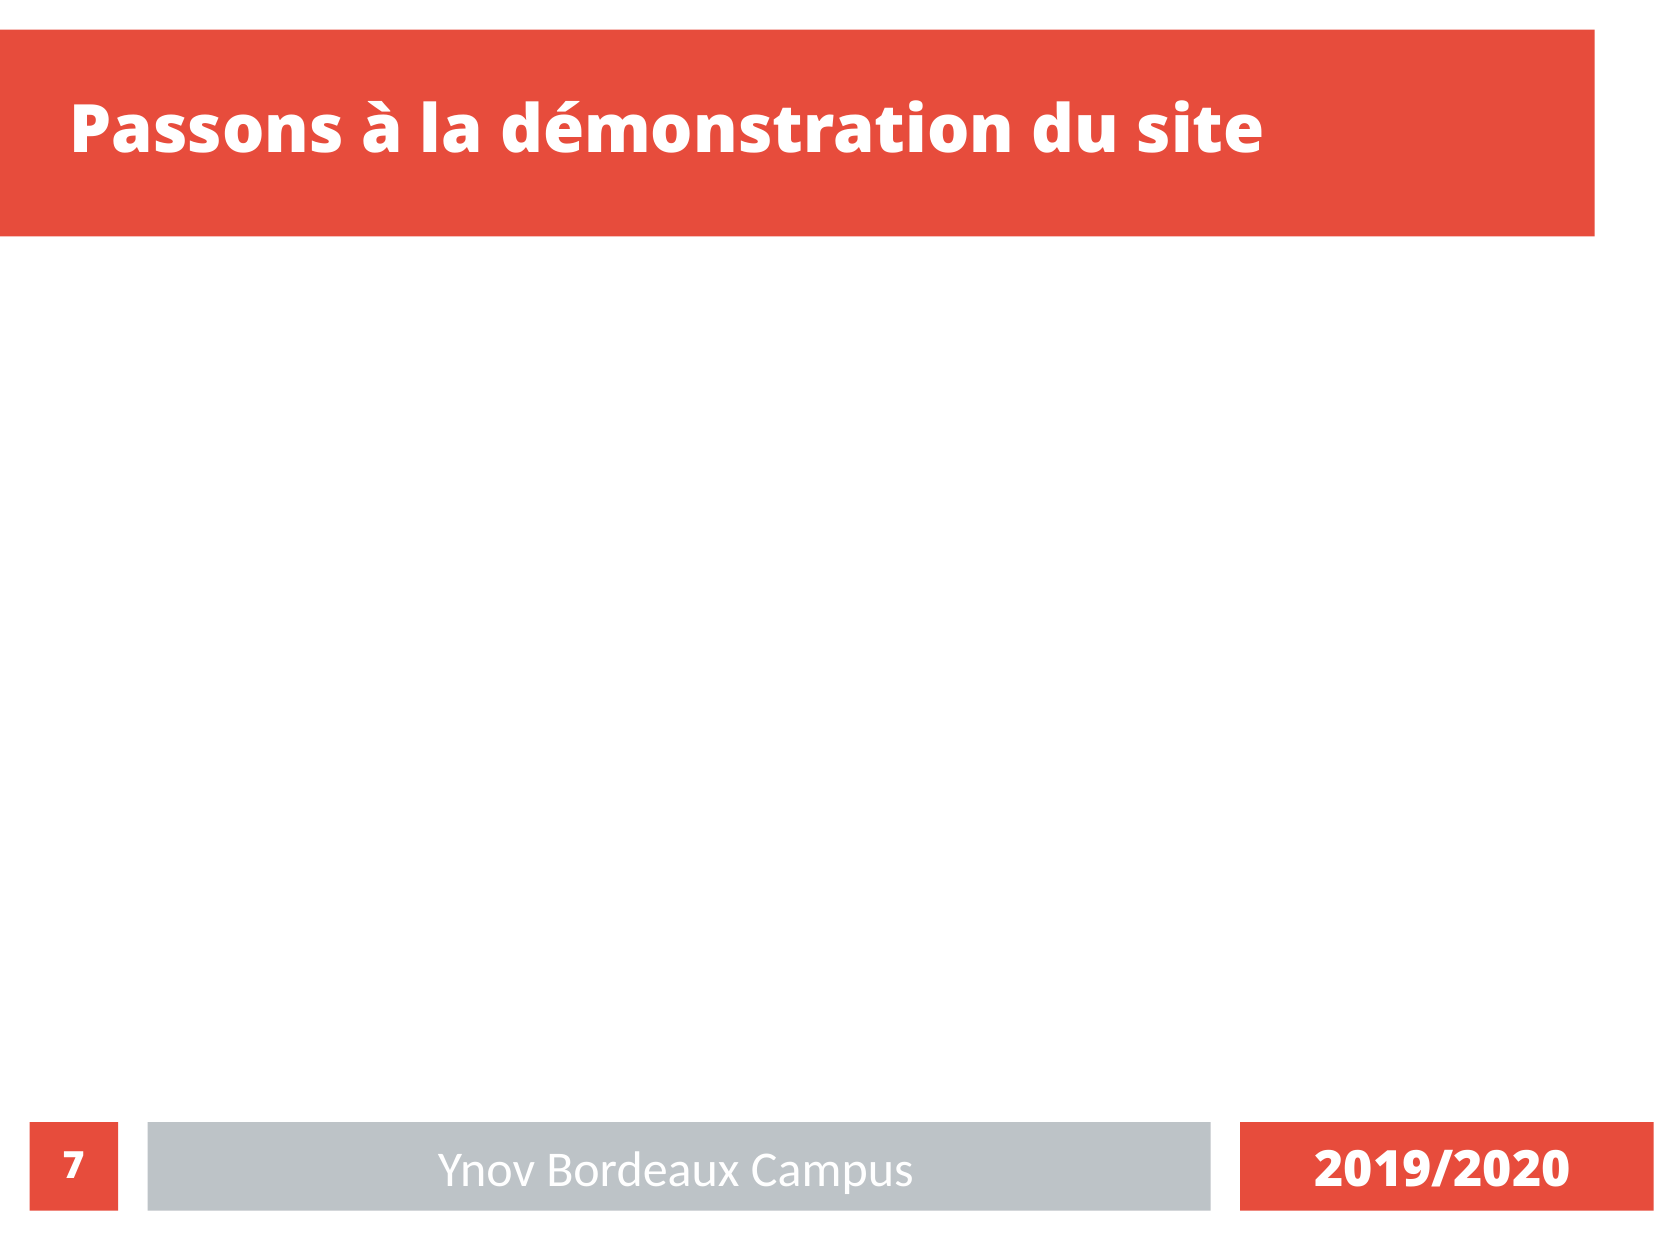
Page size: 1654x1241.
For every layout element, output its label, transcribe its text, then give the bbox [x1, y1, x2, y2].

text_box Ynov Bordeaux Campus [153, 1128, 1199, 1205]
text_box Passons à la démonstration du site [54, 78, 1552, 256]
text_box 2019/2020 [1247, 1128, 1639, 1205]
text_box [29, 1122, 119, 1211]
